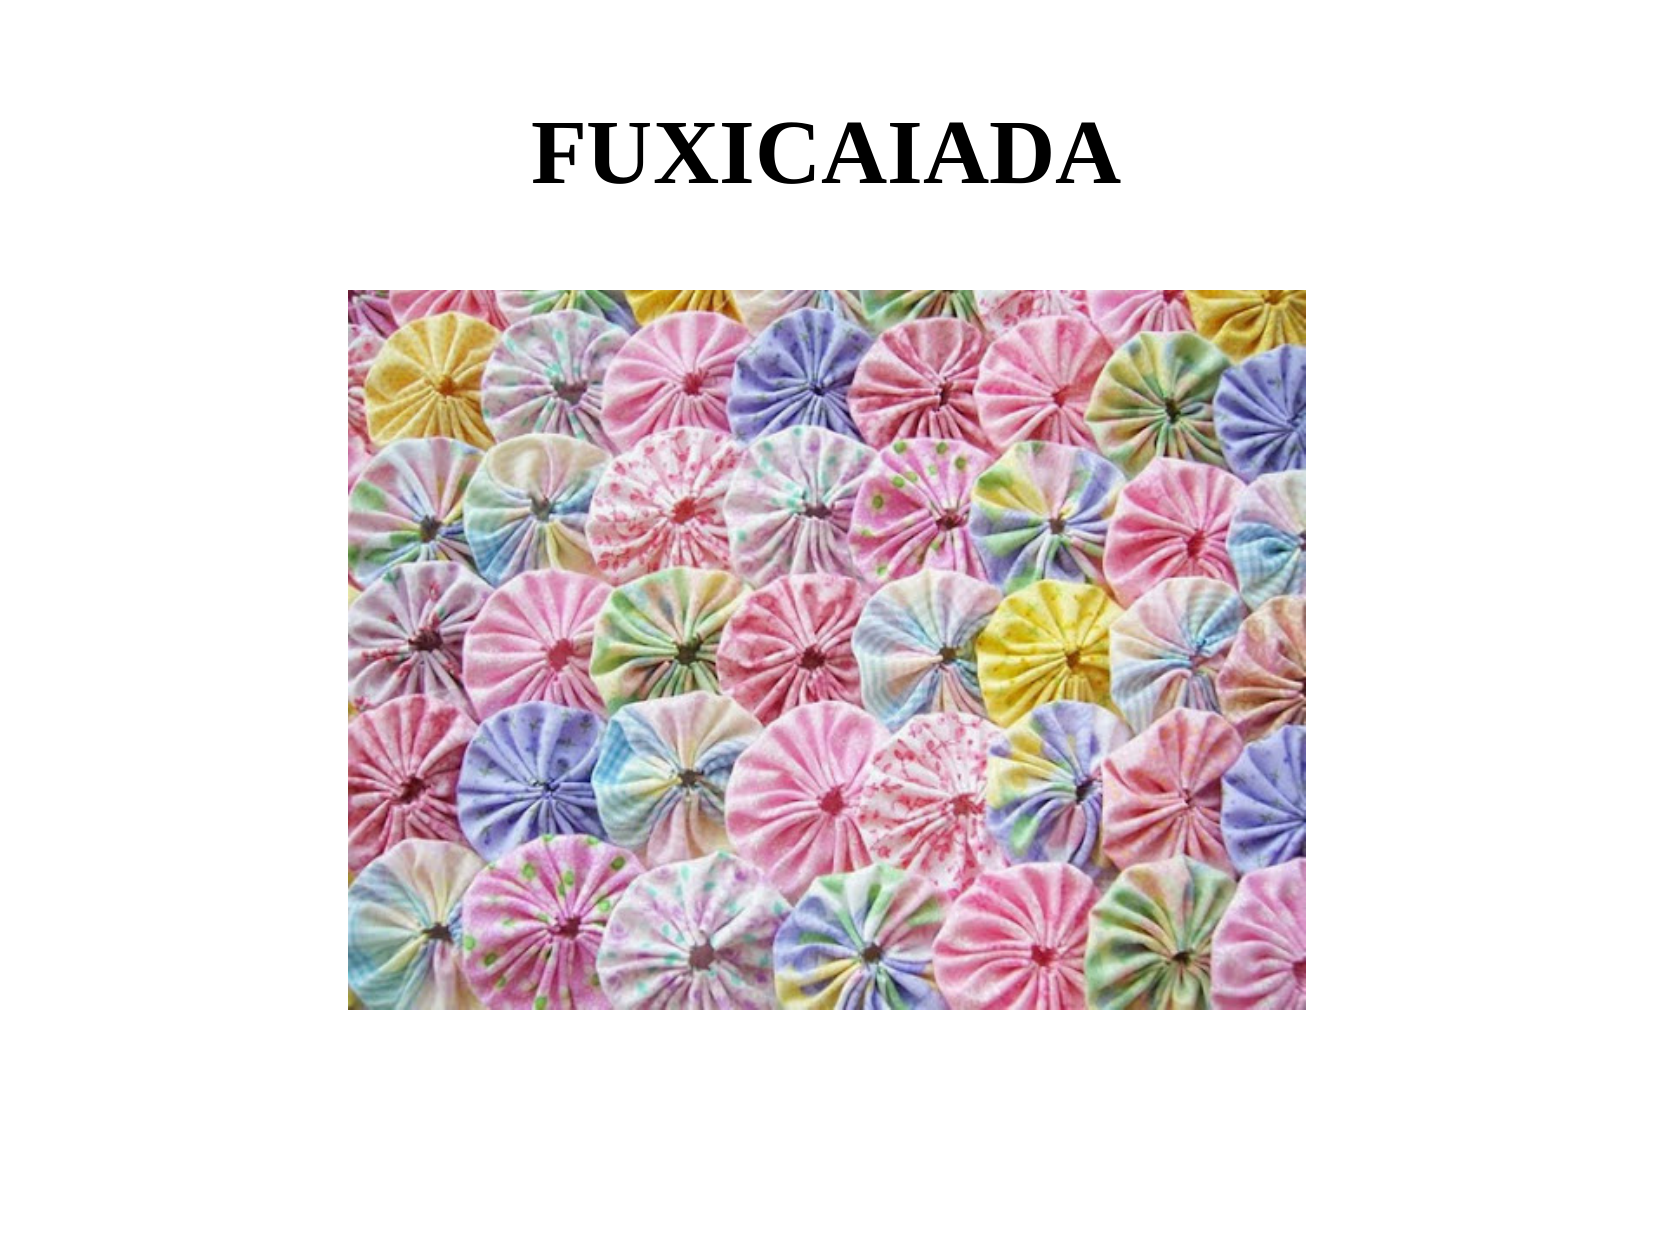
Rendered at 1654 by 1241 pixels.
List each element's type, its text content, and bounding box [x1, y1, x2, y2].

title FUXICAIADA [82, 49, 1571, 257]
picture [348, 290, 1306, 1010]
